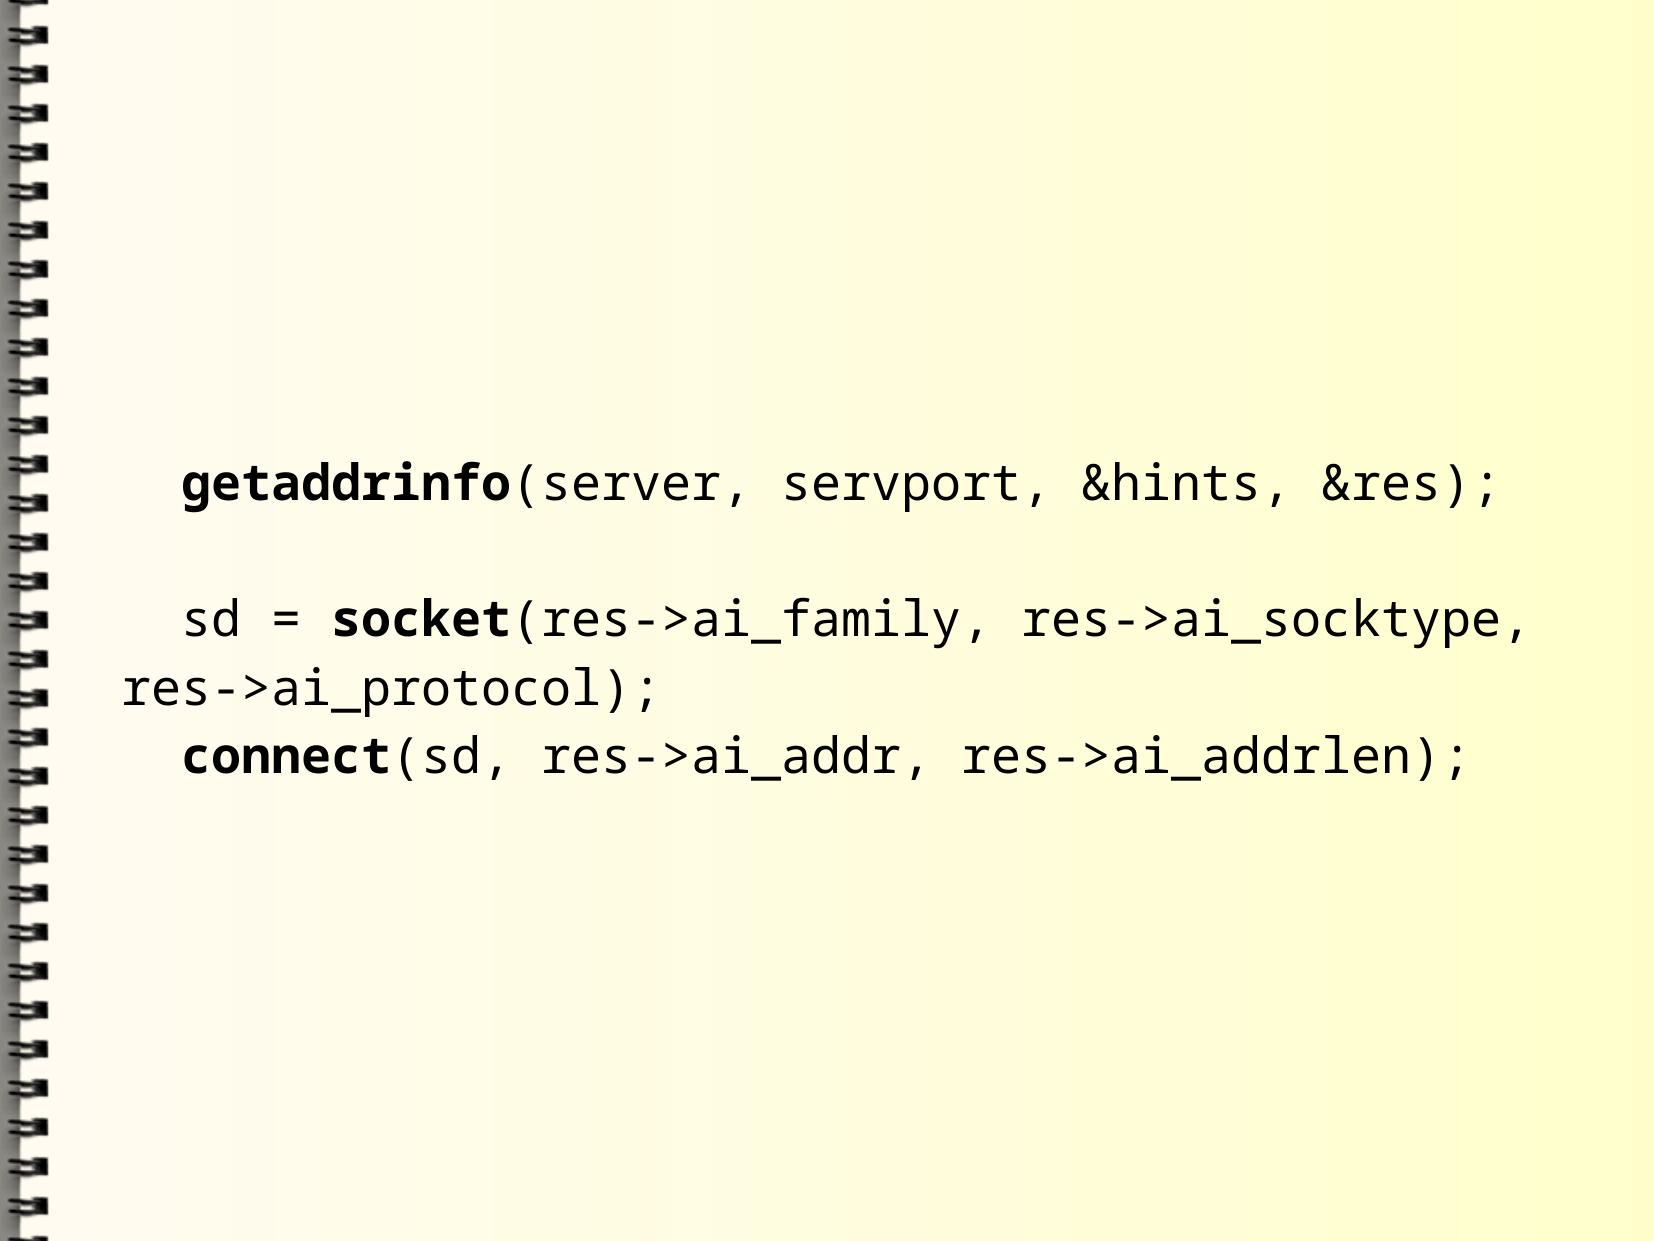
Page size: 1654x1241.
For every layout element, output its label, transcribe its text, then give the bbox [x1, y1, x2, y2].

picture [0, 0, 1654, 1241]
subtitle getaddrinfo(server, servport, &hints, &res); sd = socket(res->ai_family, res->ai_socktype, res->ai_protocol); connect(sd, res->ai_addr, res->ai_addrlen); [121, 102, 1534, 1200]
